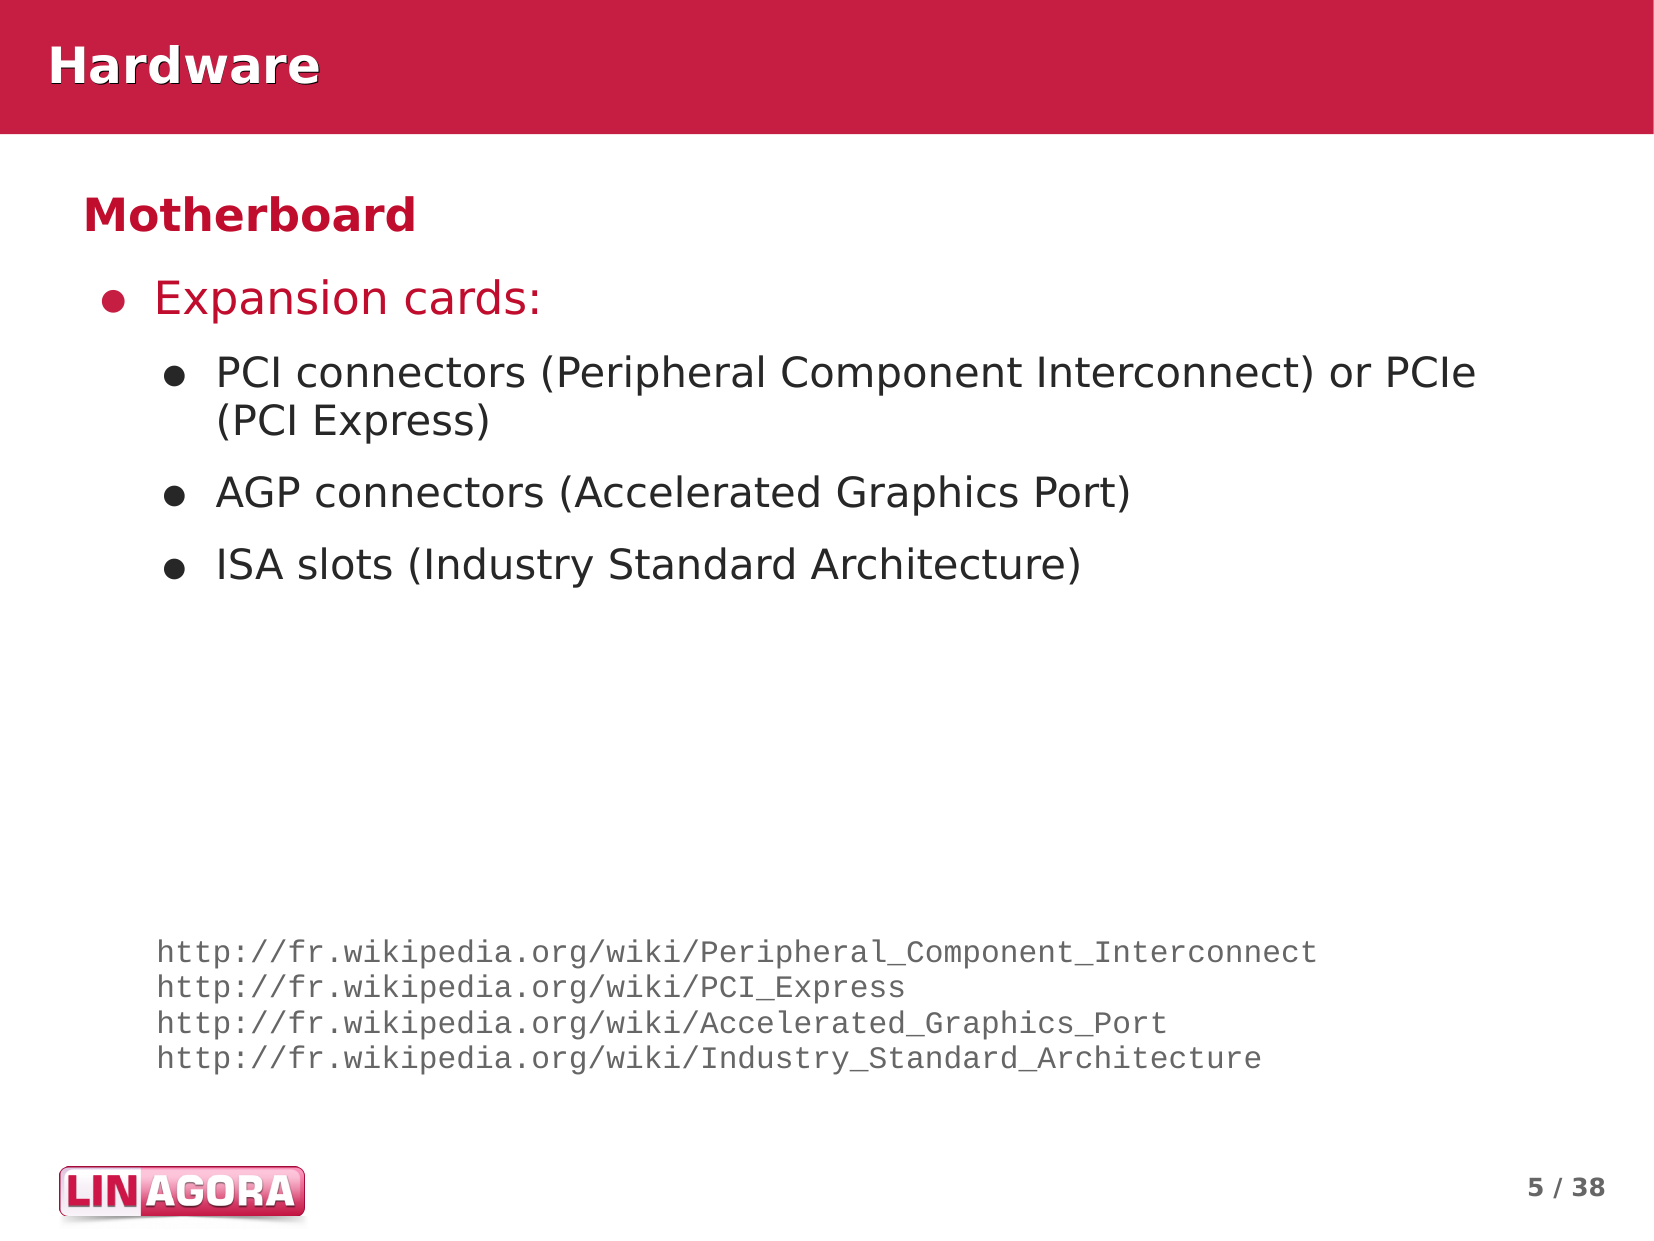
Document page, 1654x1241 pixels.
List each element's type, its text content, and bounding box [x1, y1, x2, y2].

text_box http://fr.wikipedia.org/wiki/Peripheral_Component_Interconnect http://fr.wikipedia.org/wiki/PCI_Express http://fr.wikipedia.org/wiki/Accelerated_Graphics_Port http://fr.wikipedia.org/wiki/Industry_Standard_Architecture [141, 928, 1512, 1087]
picture [59, 1166, 308, 1229]
title Hardware [47, 7, 1624, 126]
list Motherboard Expansion cards: PCI connectors (Peripheral Component Interconnect) or PCIe (PCI Express) AGP connectors (Accelerated Graphics Port) ISA slots (Industry Standard Architecture) [82, 188, 1571, 1134]
